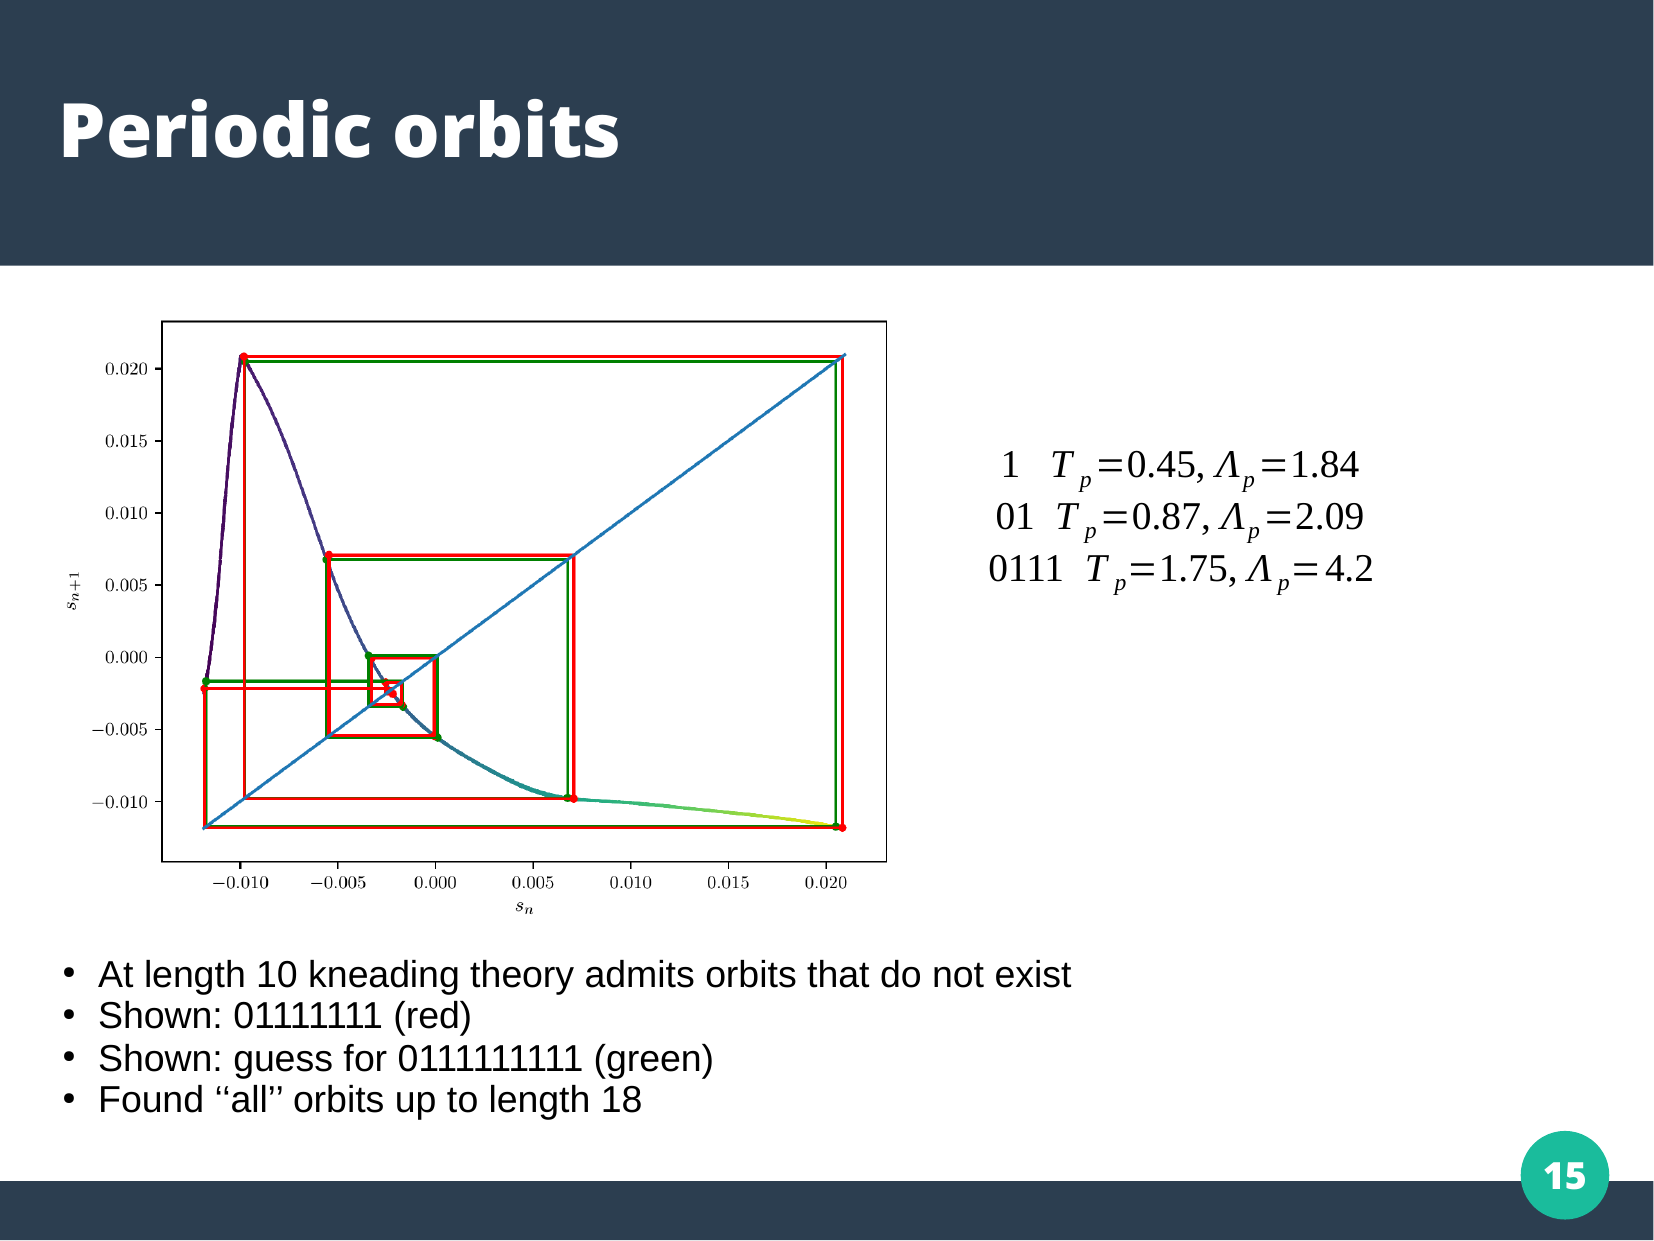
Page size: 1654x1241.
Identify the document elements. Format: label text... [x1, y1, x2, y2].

text_box At length 10 kneading theory admits orbits that do not exist Shown: 01111111 (red) Shown: guess for 0111111111 (green) Found ‘‘all’’ orbits up to length 18 [47, 945, 1143, 1129]
picture [56, 307, 900, 919]
title Periodic orbits [59, 49, 1595, 207]
chart [978, 442, 1384, 641]
